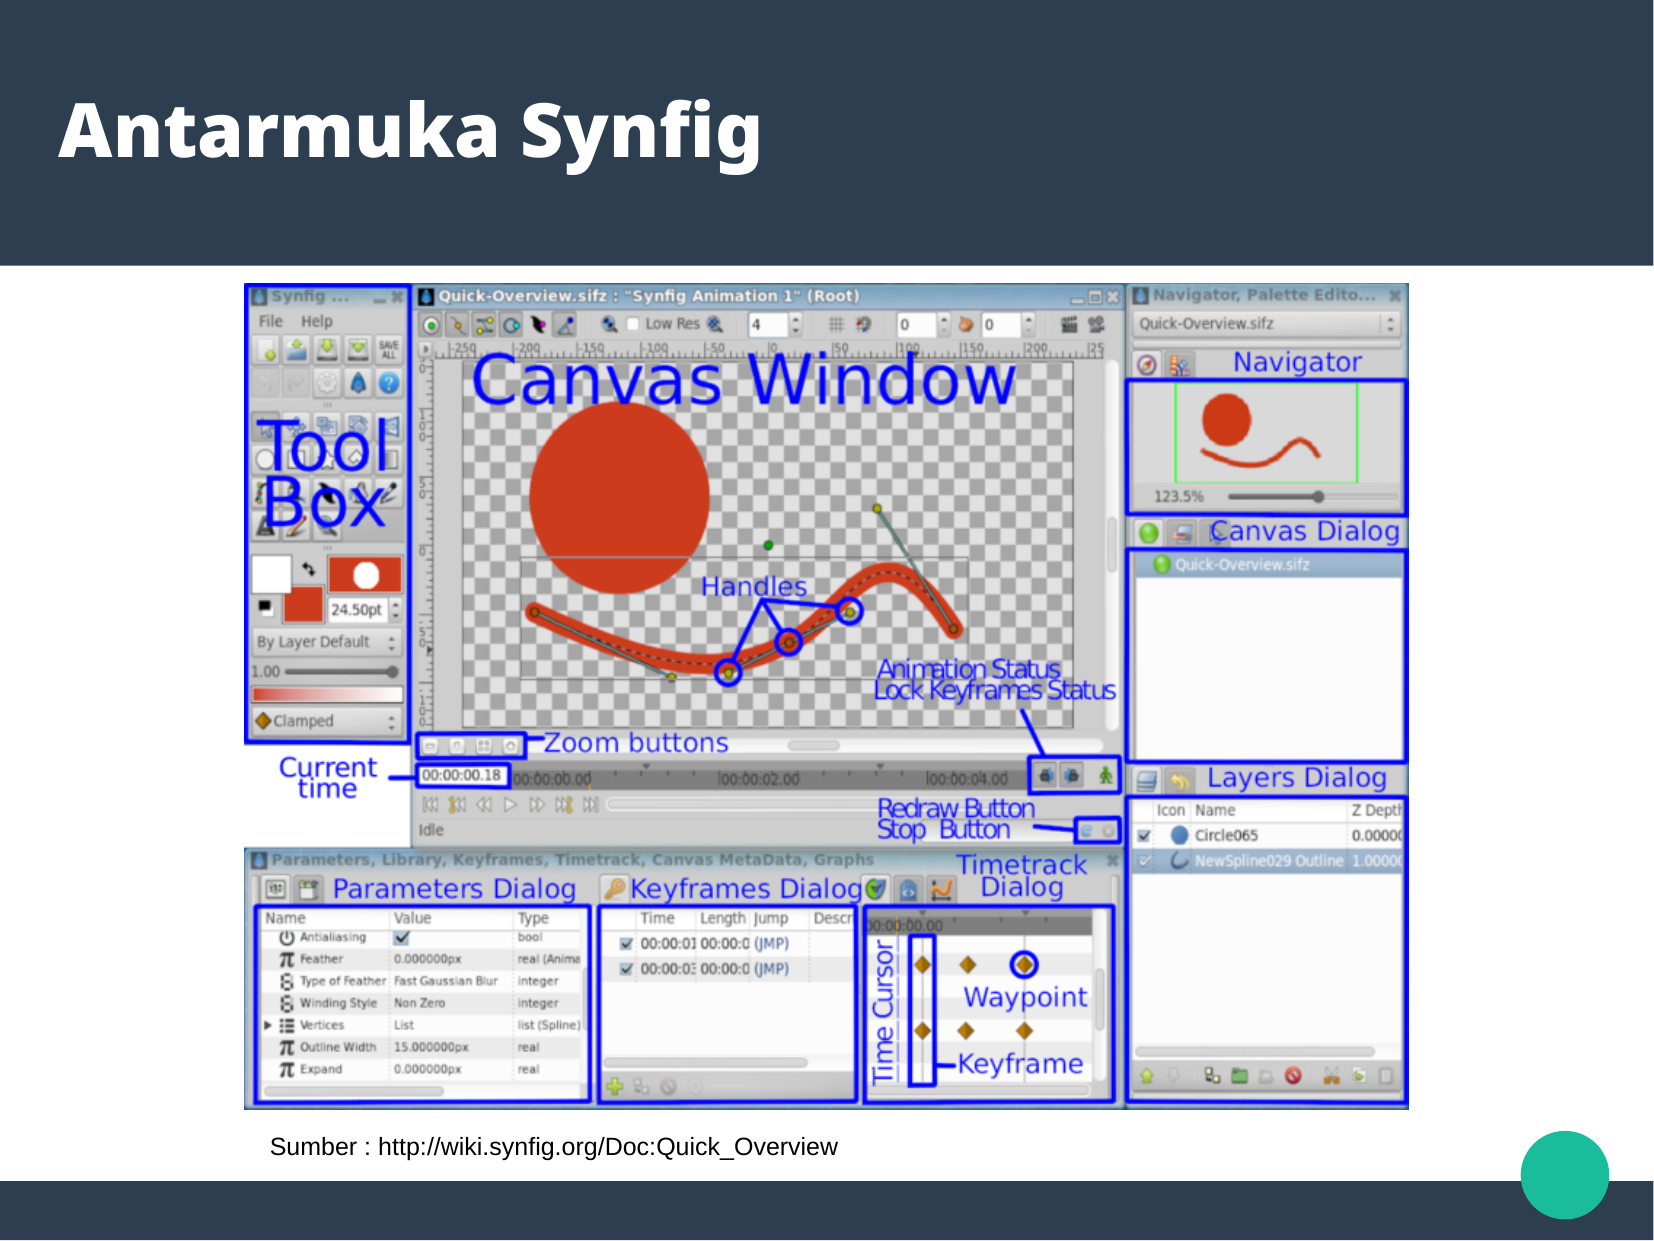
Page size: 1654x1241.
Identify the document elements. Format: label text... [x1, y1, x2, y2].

text_box Sumber : http://wiki.synfig.org/Doc:Quick_Overview [255, 1125, 871, 1196]
picture [244, 283, 1409, 1111]
title Antarmuka Synfig [59, 56, 1595, 200]
